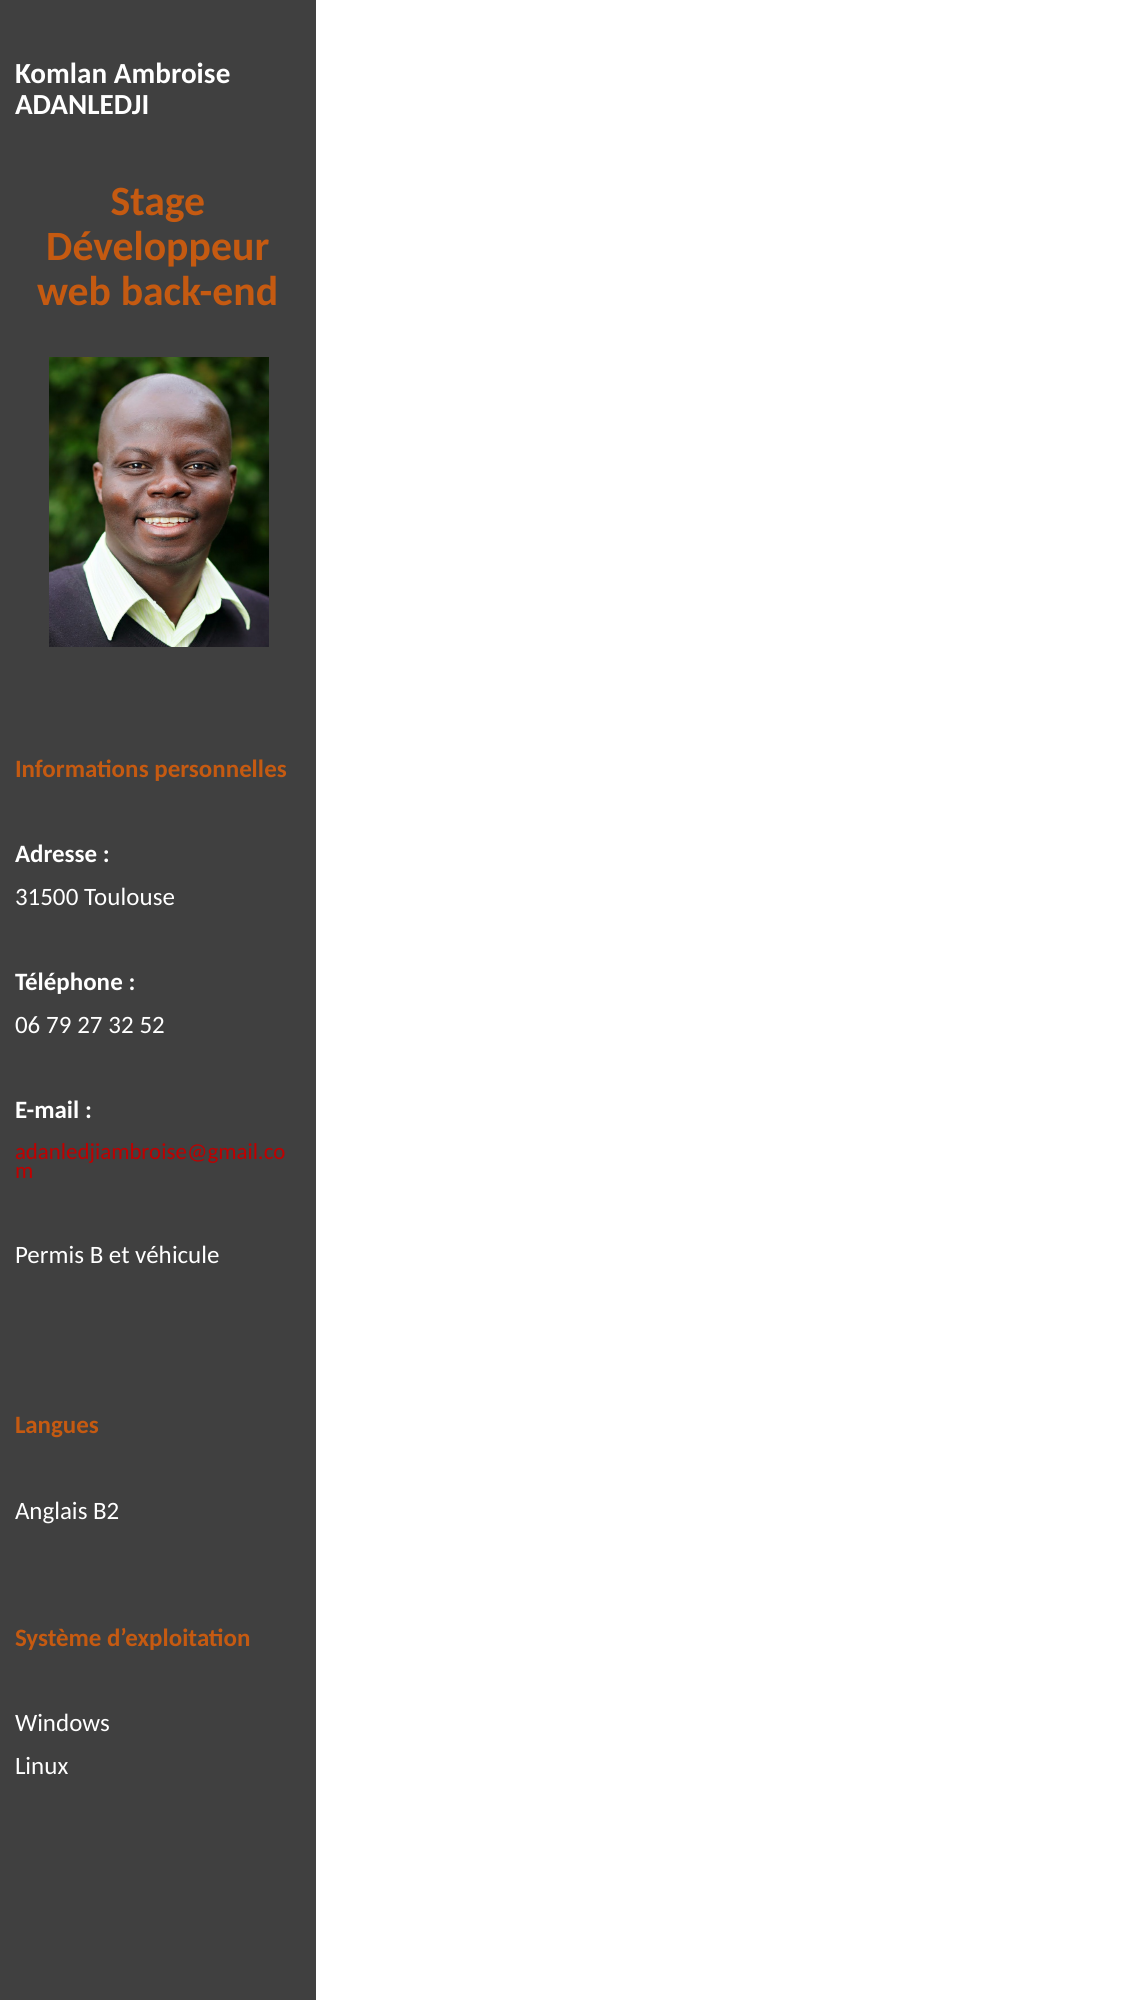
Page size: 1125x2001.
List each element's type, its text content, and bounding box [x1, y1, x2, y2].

subtitle Komlan Ambroise ADANLEDJI Stage Développeur web back-end Informations personnelles Adresse : 31500 Toulouse Téléphone : 06 79 27 32 52 E-mail : adanledjiambroise@gmail.com Permis B et véhicule Langues Anglais B2 Système d’exploitation Windows Linux [0, 0, 316, 2000]
picture [49, 357, 269, 647]
